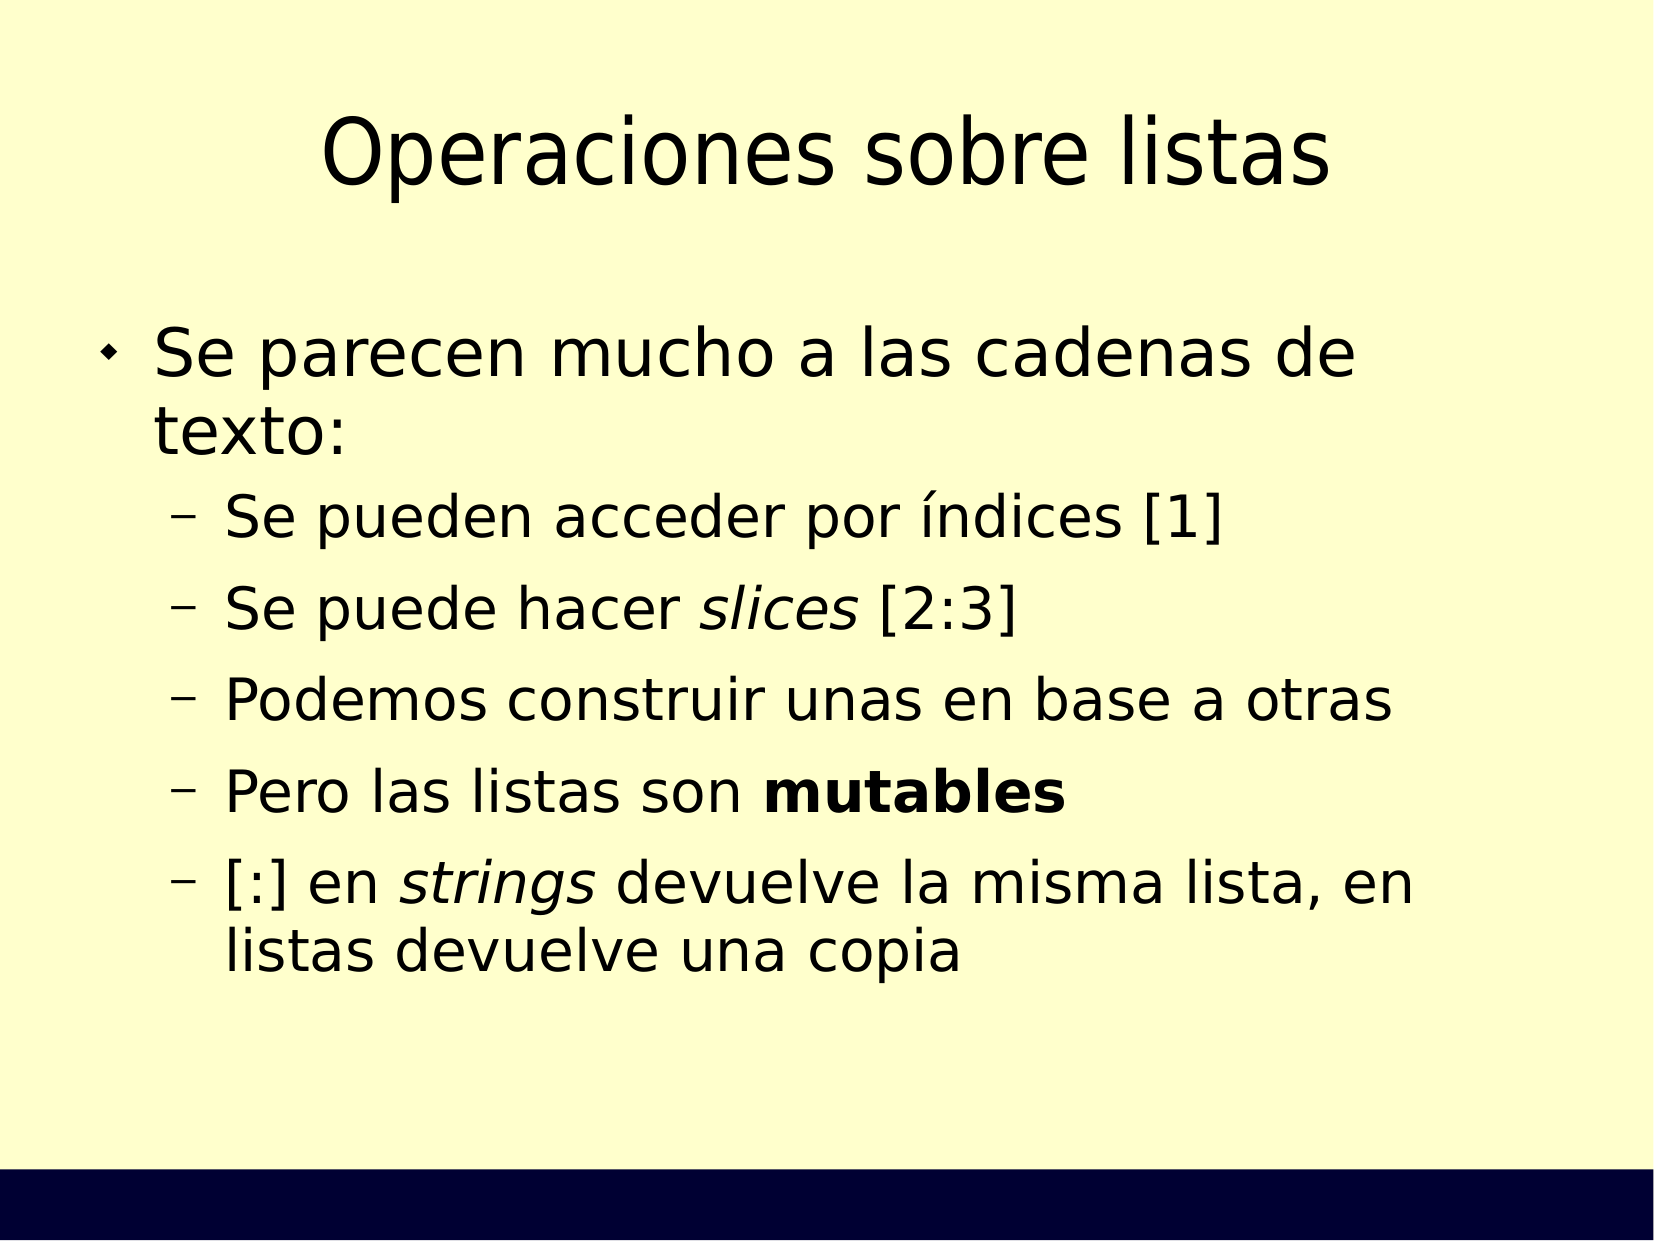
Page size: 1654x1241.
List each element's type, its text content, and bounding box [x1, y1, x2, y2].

list Se parecen mucho a las cadenas de texto: Se pueden acceder por índices [1] Se puede hacer slices [2:3] Podemos construir unas en base a otras Pero las listas son mutables [:] en strings devuelve la misma lista, en listas devuelve una copia [82, 290, 1538, 1010]
title Operaciones sobre listas [82, 49, 1571, 257]
